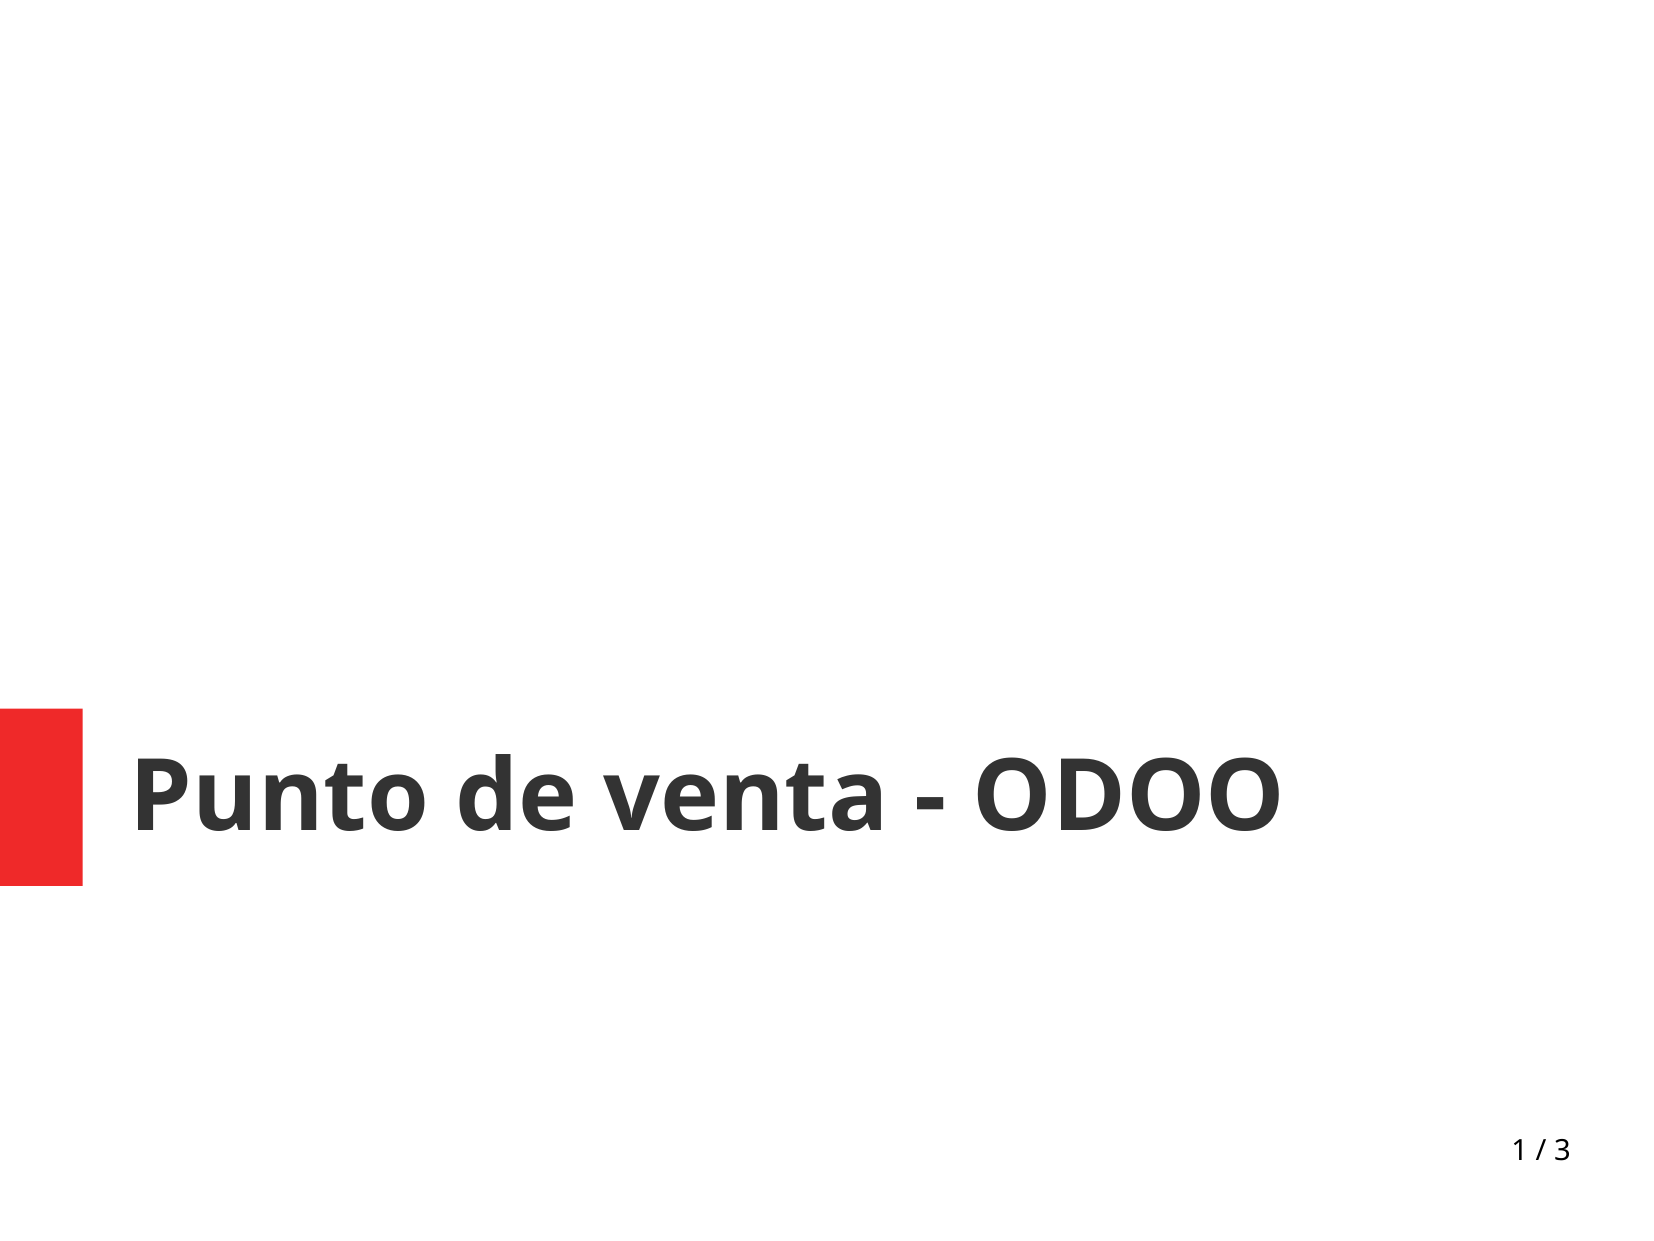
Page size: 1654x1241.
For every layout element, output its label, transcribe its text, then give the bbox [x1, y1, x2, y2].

title Punto de venta - ODOO [129, 673, 1536, 910]
